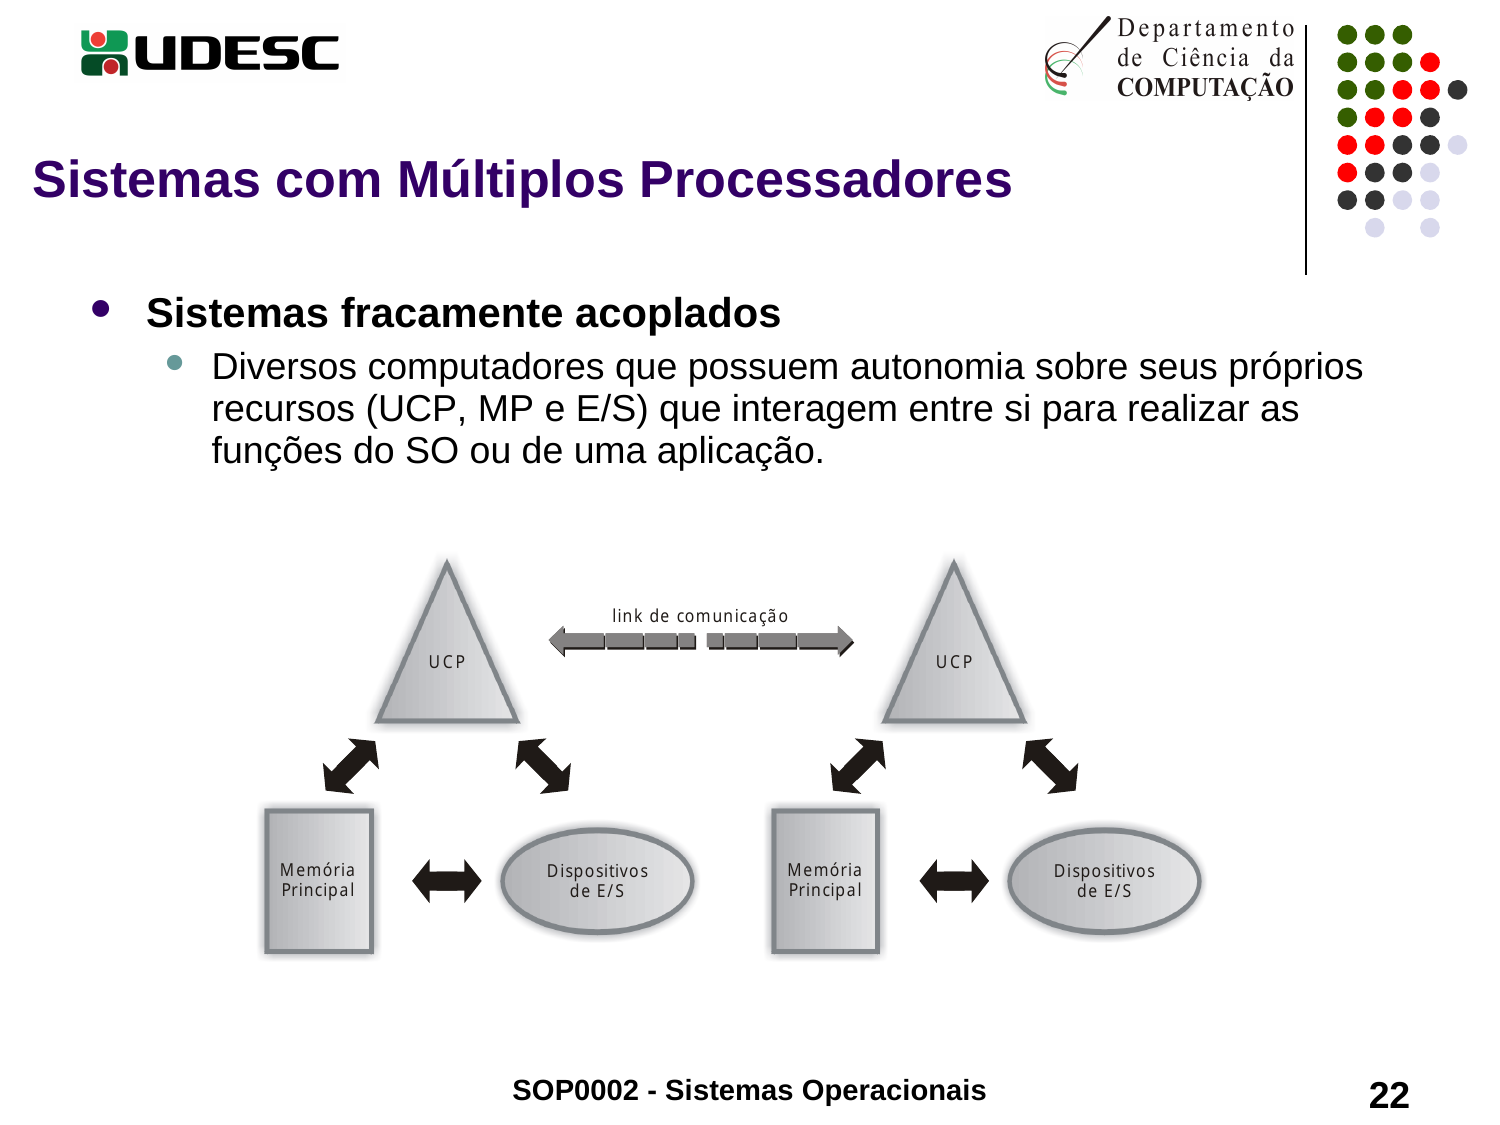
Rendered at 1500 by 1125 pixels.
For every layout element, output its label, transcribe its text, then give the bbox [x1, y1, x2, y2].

picture [1045, 16, 1294, 66]
picture [74, 23, 346, 66]
list Sistemas fracamente acoplados Diversos computadores que possuem autonomia sobre seus próprios recursos (UCP, MP e E/S) que interagem entre si para realizar as funções do SO ou de uma aplicação. [75, 282, 1426, 1006]
title Sistemas com Múltiplos Processadores [17, 66, 1406, 217]
chart [253, 544, 1211, 965]
